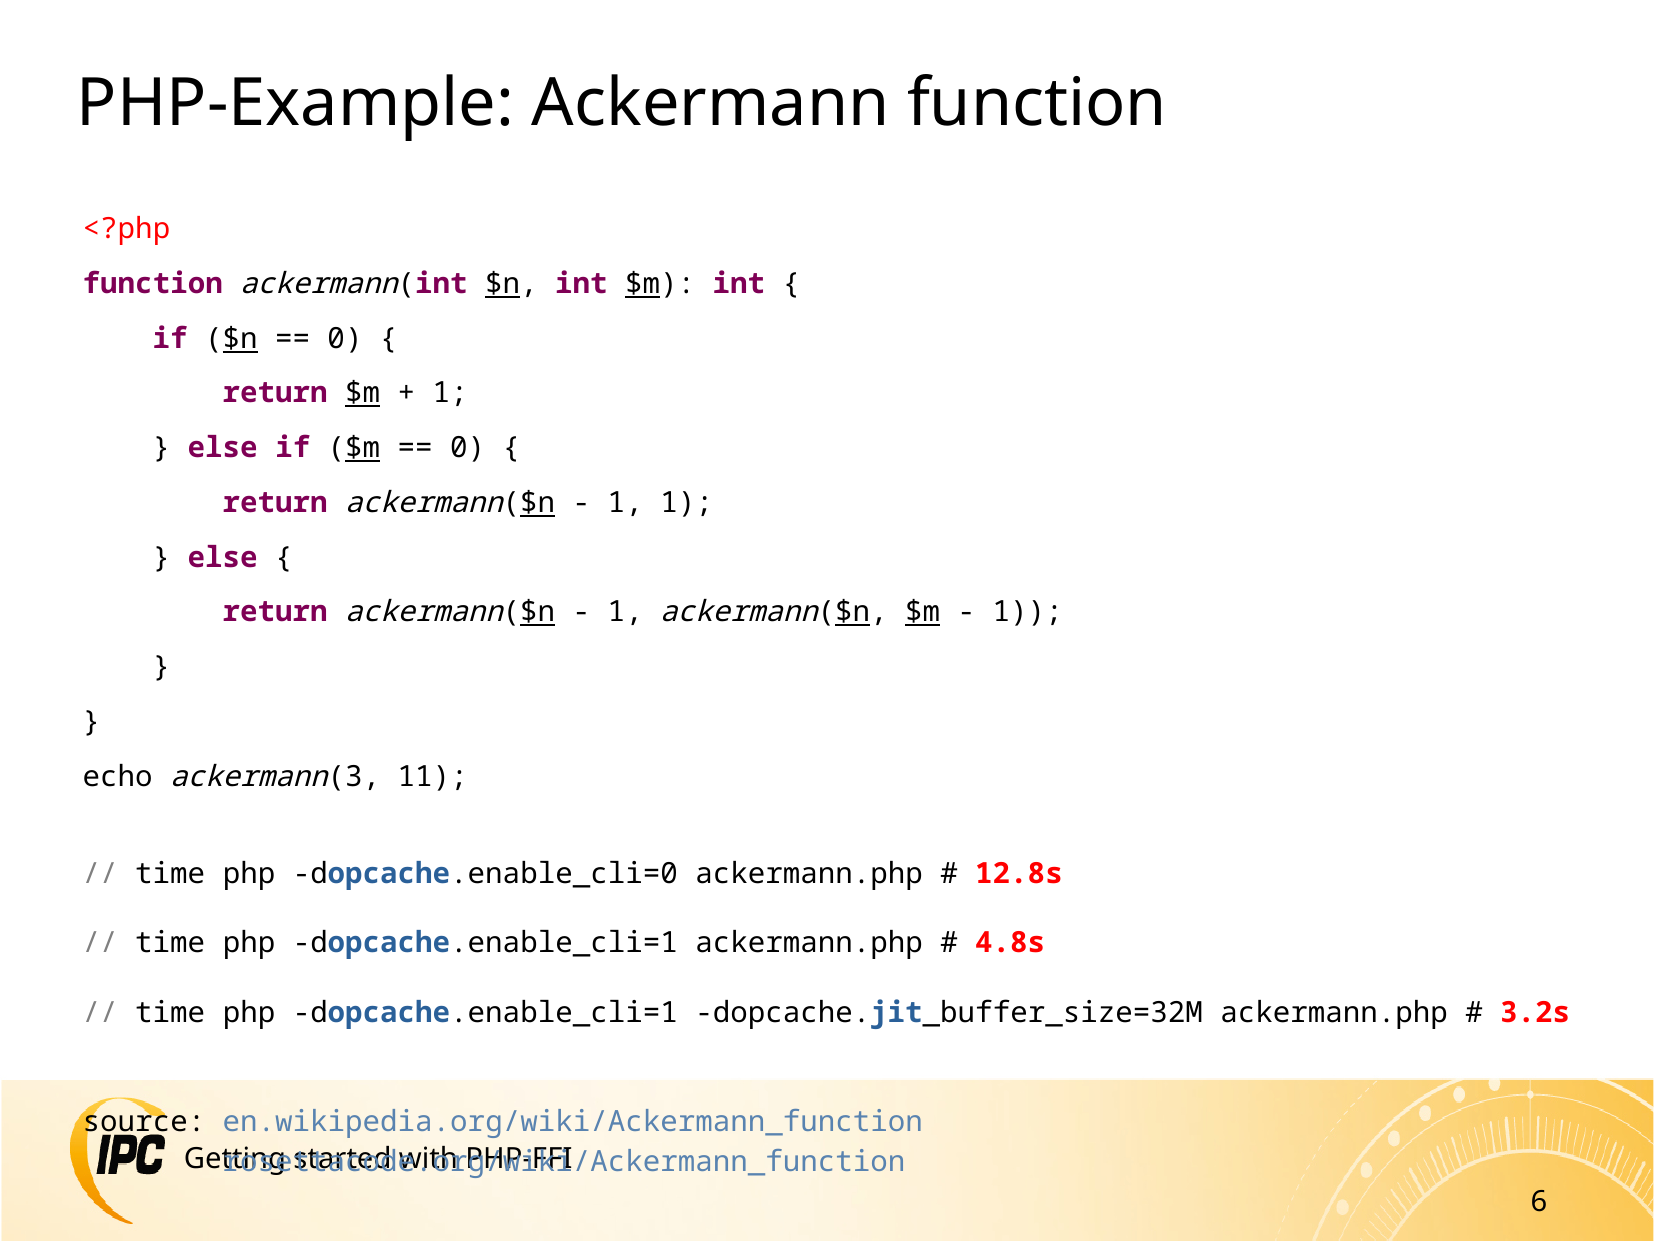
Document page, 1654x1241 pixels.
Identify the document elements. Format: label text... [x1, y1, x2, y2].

list <?php function ackermann(int $n, int $m): int { if ($n == 0) { return $m + 1; } else if ($m == 0) { return ackermann($n - 1, 1); } else { return ackermann($n - 1, ackermann($n, $m - 1)); } } echo ackermann(3, 11); // time php -dopcache.enable_cli=0 ackermann.php # 12.8s // time php -dopcache.enable_cli=1 ackermann.php # 4.8s // time php -dopcache.enable_cli=1 -dopcache.jit_buffer_size=32M ackermann.php # 3.2s source: en.wikipedia.org/wiki/Ackermann_function rosettacode.org/wiki/Ackermann_function [82, 207, 1571, 1083]
title PHP-Example: Ackermann function [17, 3, 1506, 196]
picture [0, 0, 1654, 1241]
